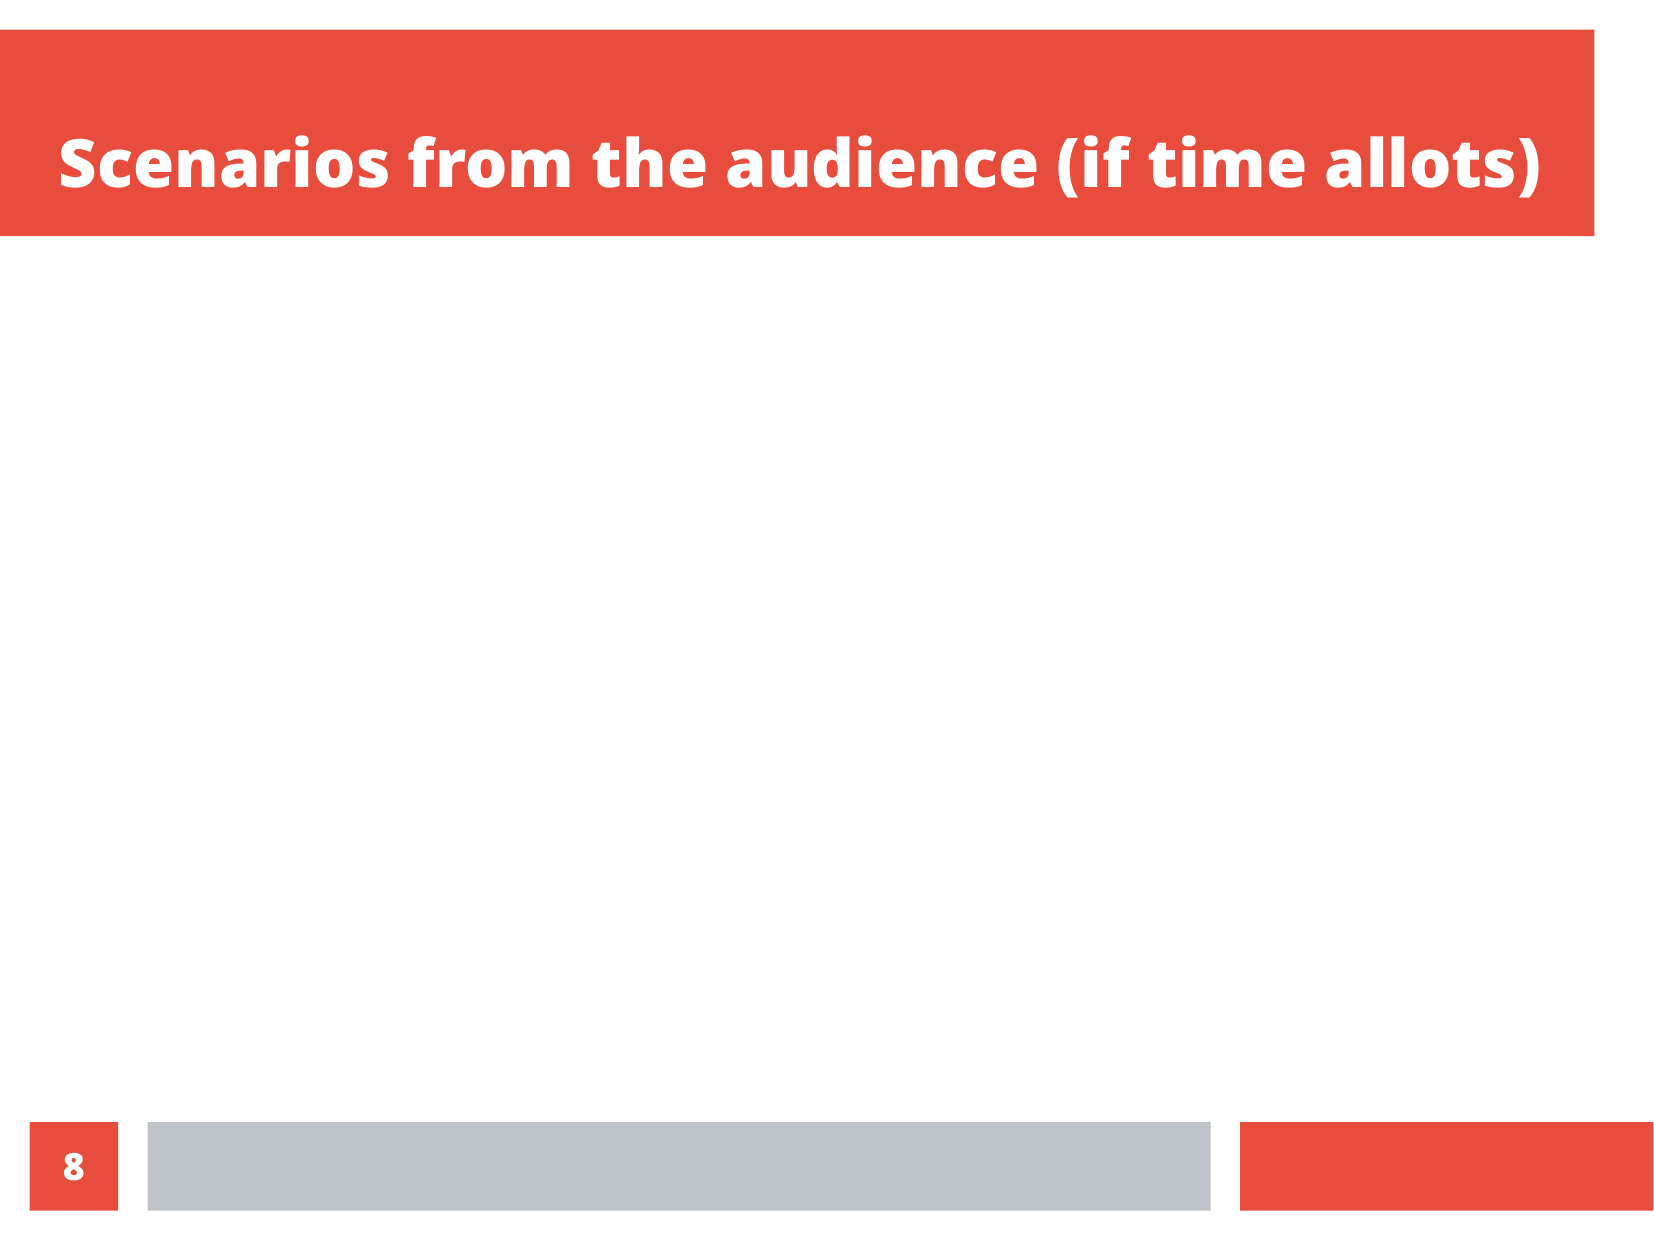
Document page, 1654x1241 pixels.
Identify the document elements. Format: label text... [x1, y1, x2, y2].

title Scenarios from the audience (if time allots) [59, 59, 1595, 207]
